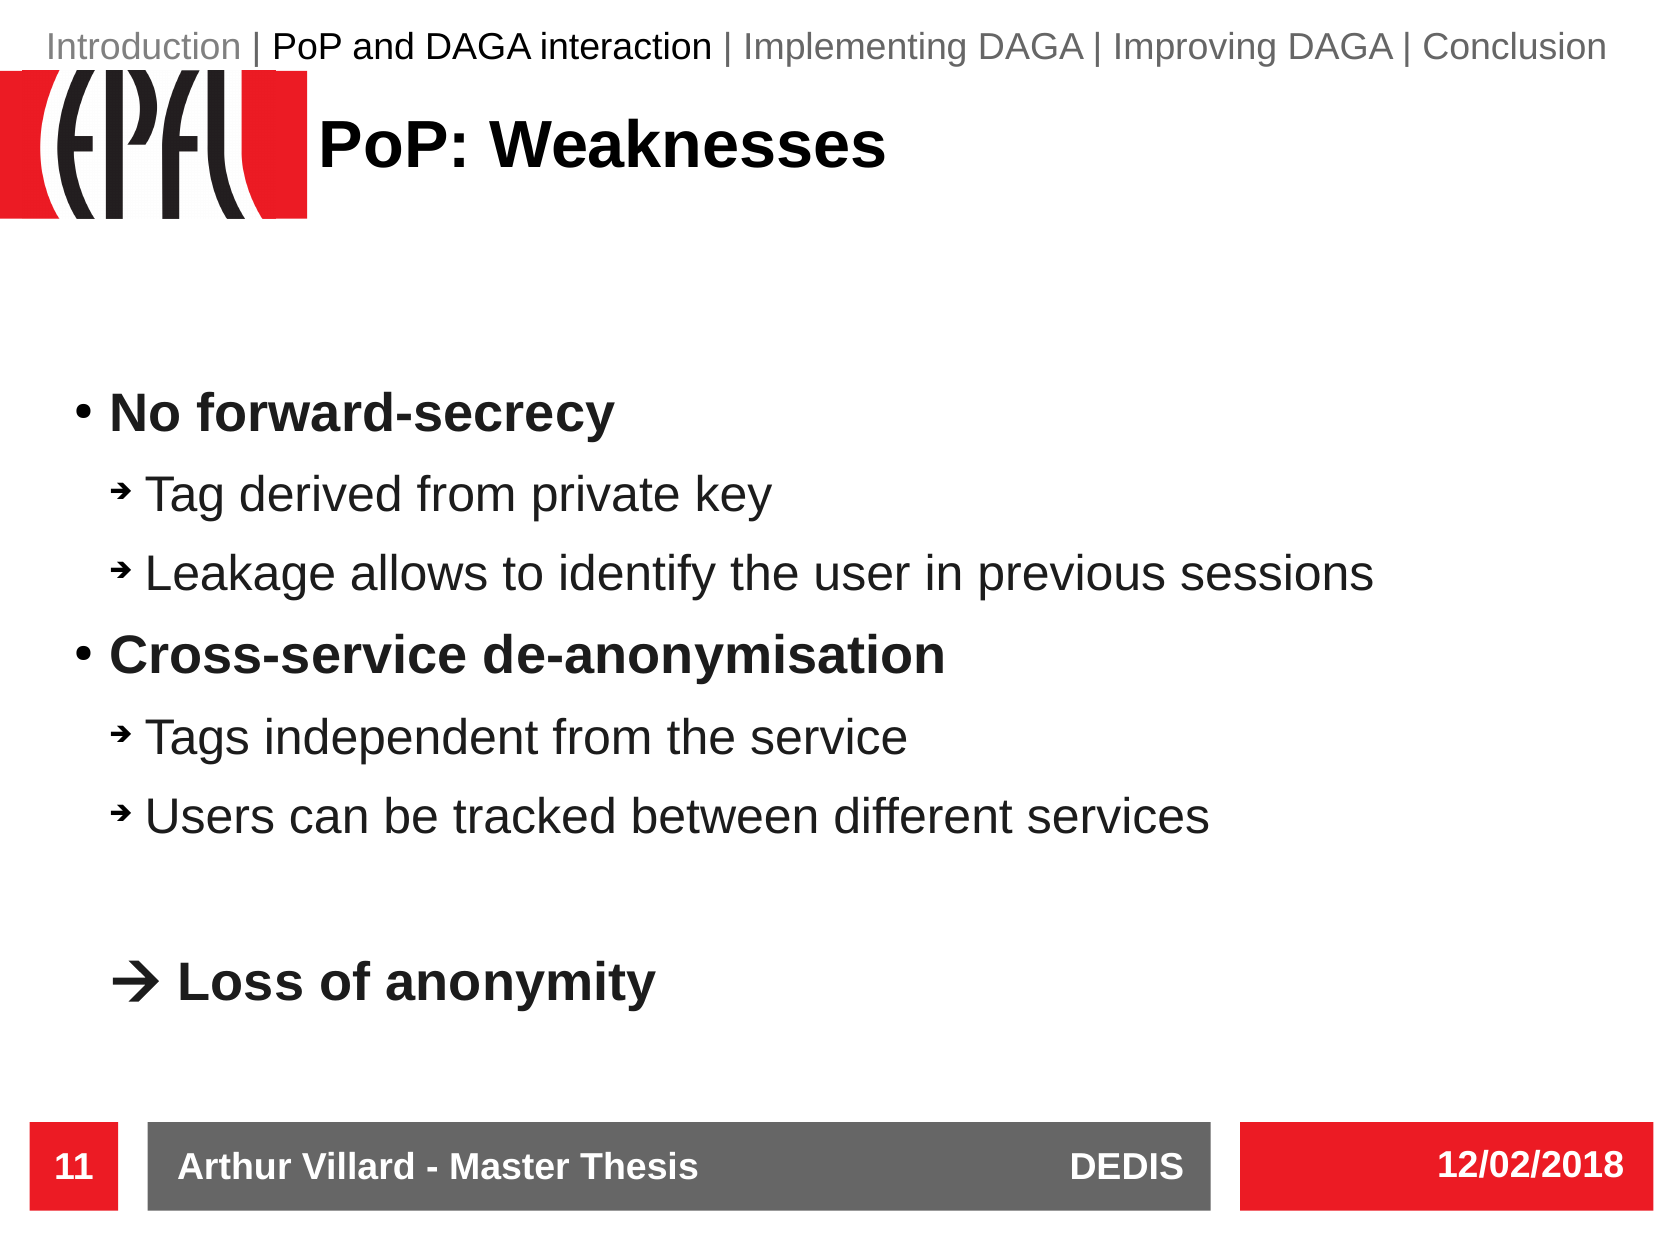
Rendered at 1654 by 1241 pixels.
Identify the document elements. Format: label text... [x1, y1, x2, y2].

list No forward-secrecy Tag derived from private key Leakage allows to identify the user in previous sessions Cross-service de-anonymisation Tags independent from the service Users can be tracked between different services  Loss of anonymity [73, 227, 1580, 1048]
picture [22, 77, 276, 219]
text_box Introduction | PoP and DAGA interaction | Implementing DAGA | Improving DAGA | Conclusion [0, 15, 1654, 77]
title PoP: Weaknesses [318, 77, 1565, 219]
